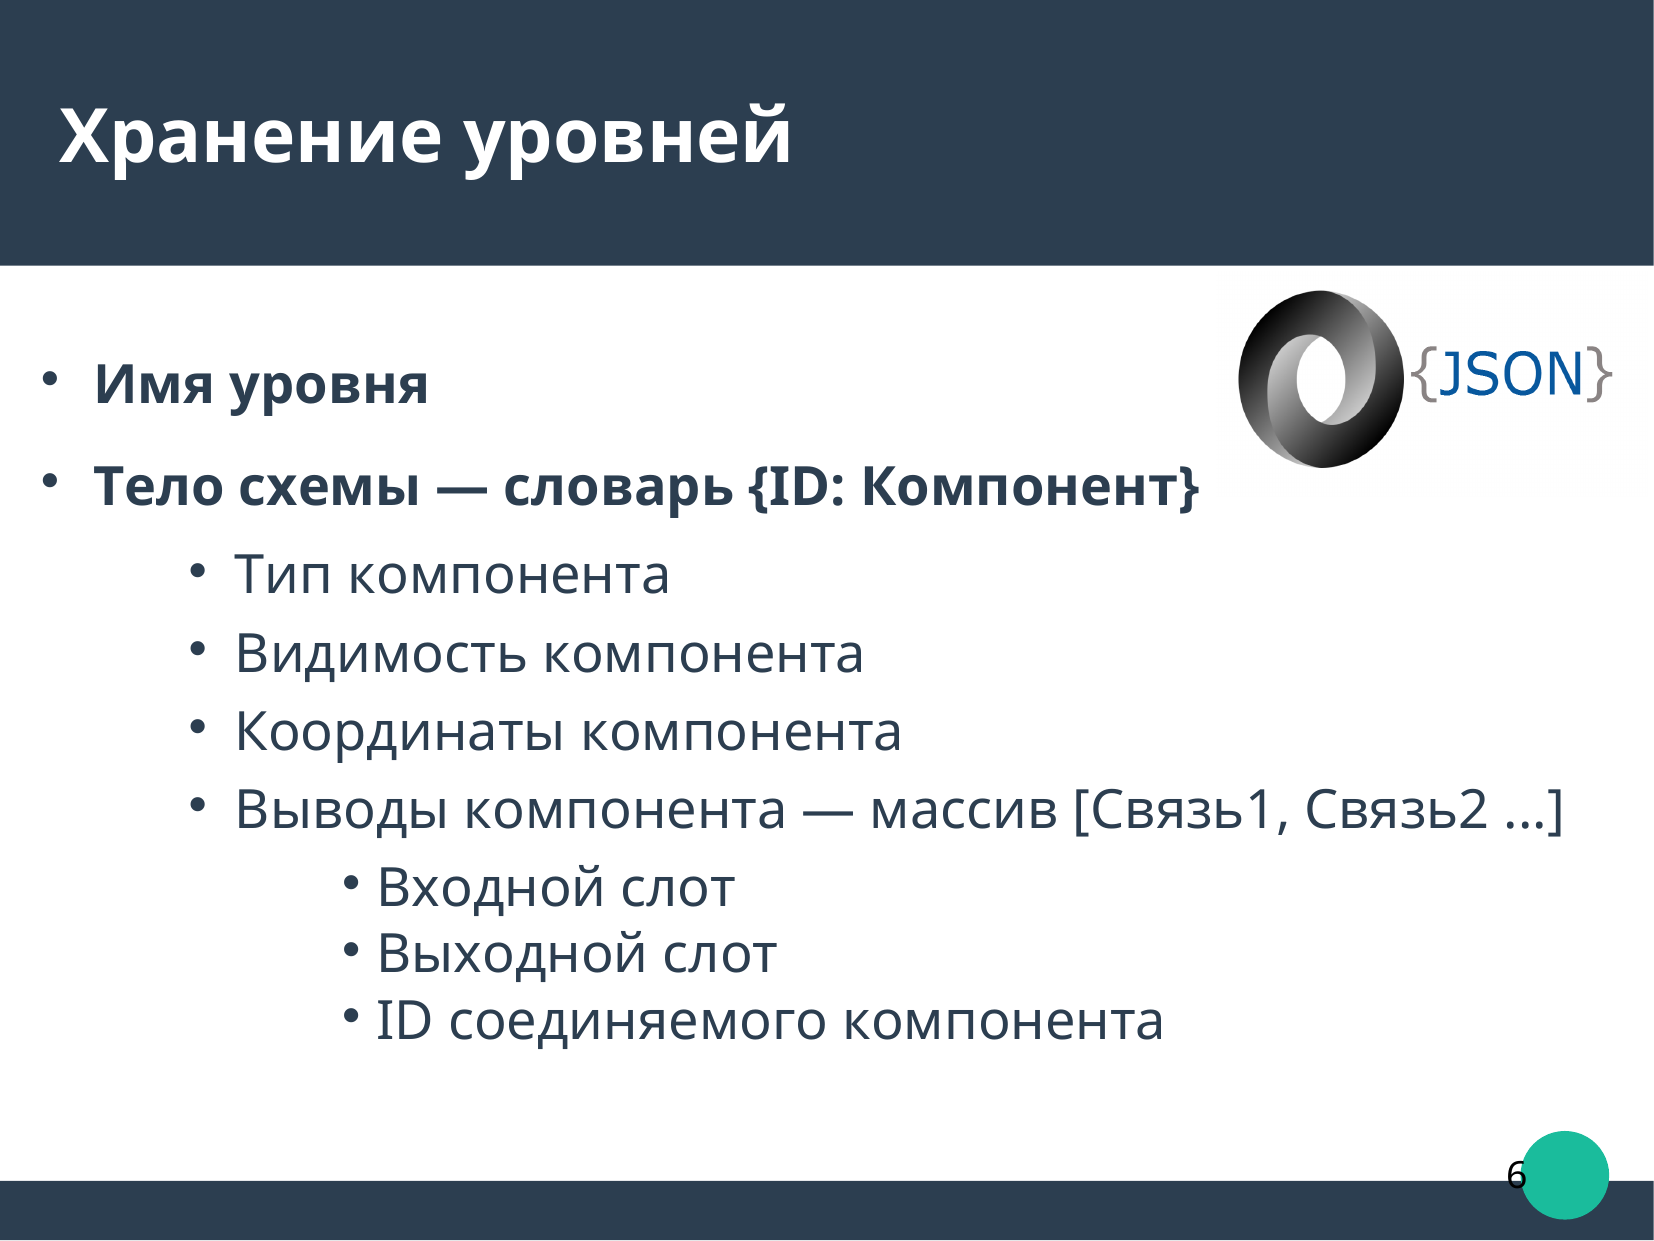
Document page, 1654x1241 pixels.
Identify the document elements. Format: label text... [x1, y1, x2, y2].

picture [1216, 271, 1648, 497]
list Имя уровня Тело схемы — словарь {ID: Компонент} Тип компонента Видимость компонента Координаты компонента Выводы компонента — массив [Связь1, Cвязь2 ...] Входной слот Выходной слот ID соединяемого компонента [23, 247, 1619, 1170]
title Хранение уровней [59, 49, 1595, 207]
